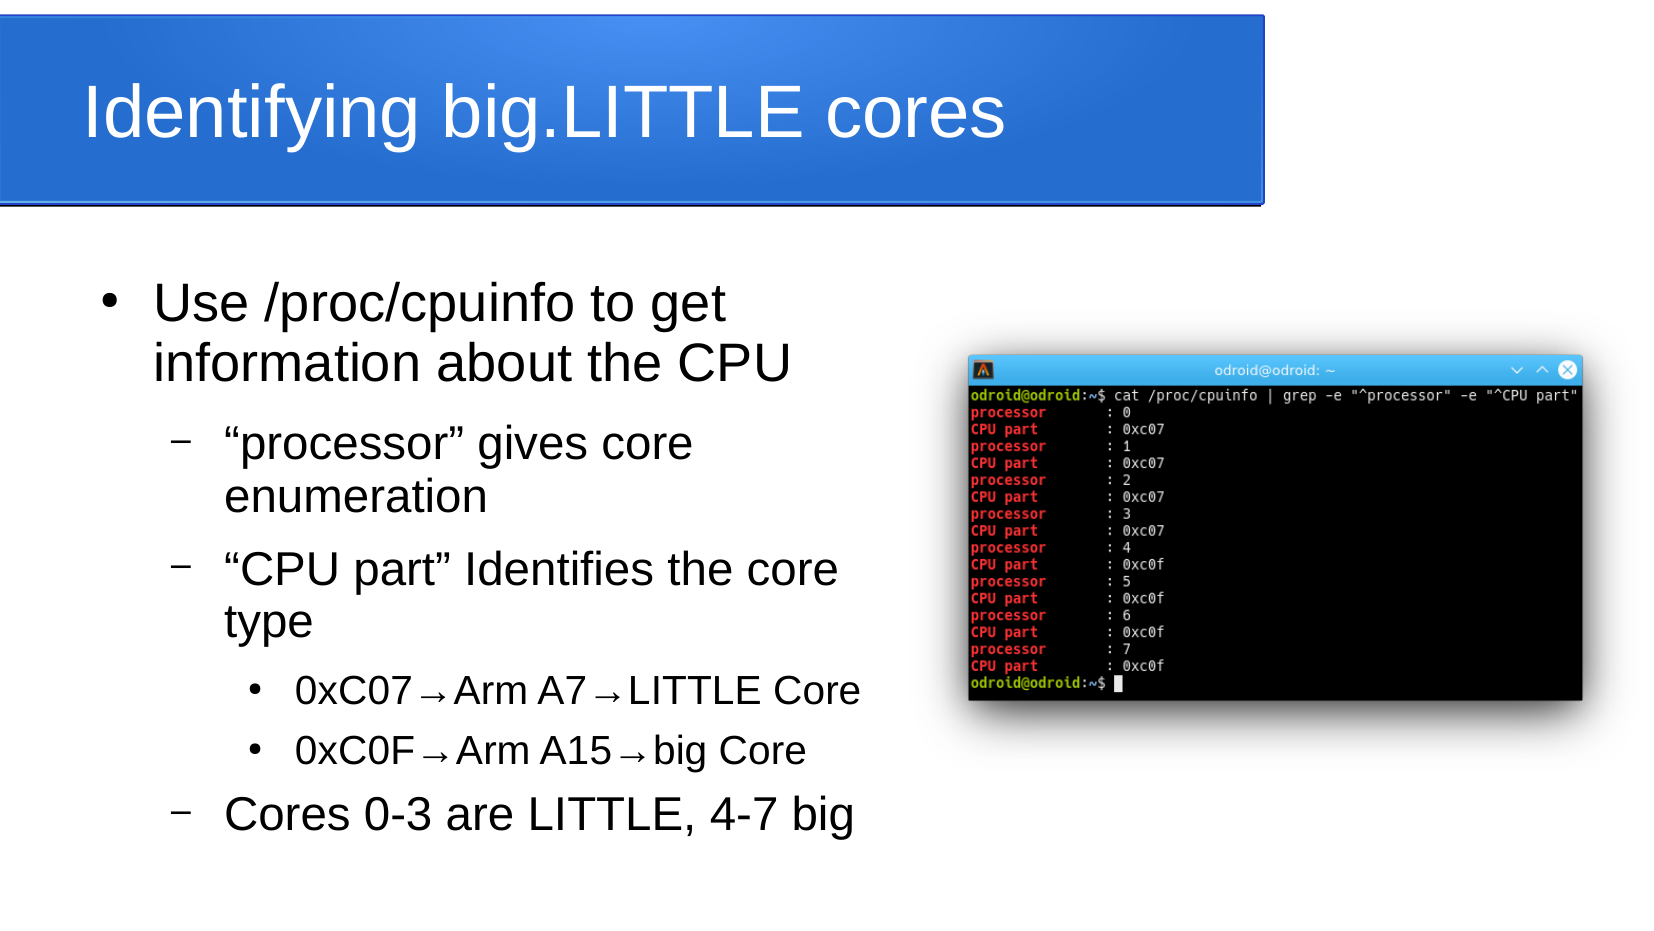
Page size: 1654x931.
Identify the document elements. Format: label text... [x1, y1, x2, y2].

list Use /proc/cpuinfo to get information about the CPU “processor” gives core enumeration “CPU part” Identifies the core type 0xC07→Arm A7→LITTLE Core 0xC0F→Arm A15→big Core Cores 0-3 are LITTLE, 4-7 big [82, 187, 930, 849]
picture [930, 299, 1651, 782]
title Identifying big.LITTLE cores [82, 35, 1235, 189]
